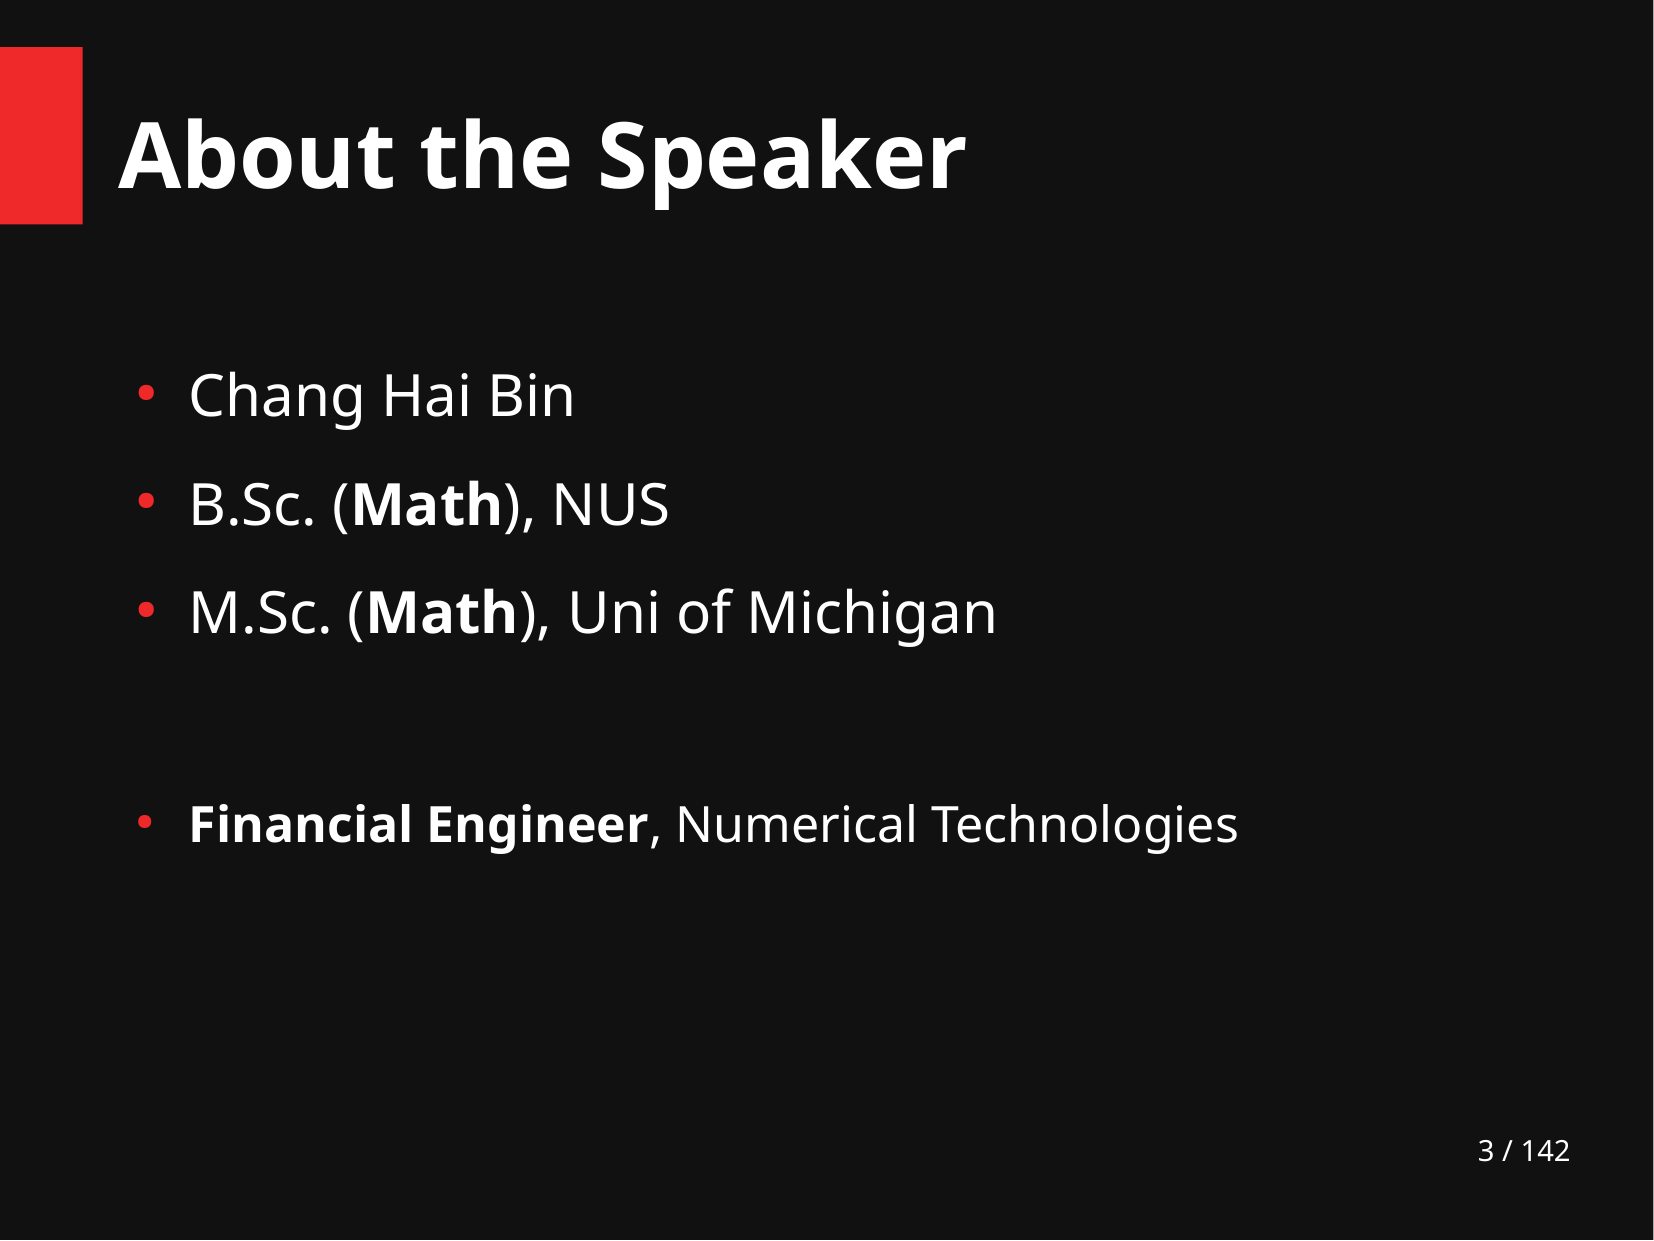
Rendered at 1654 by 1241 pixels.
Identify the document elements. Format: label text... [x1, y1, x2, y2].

list Chang Hai Bin B.Sc. (Math), NUS M.Sc. (Math), Uni of Michigan Financial Engineer, Numerical Technologies [118, 354, 1536, 1074]
title About the Speaker [118, 49, 1571, 257]
